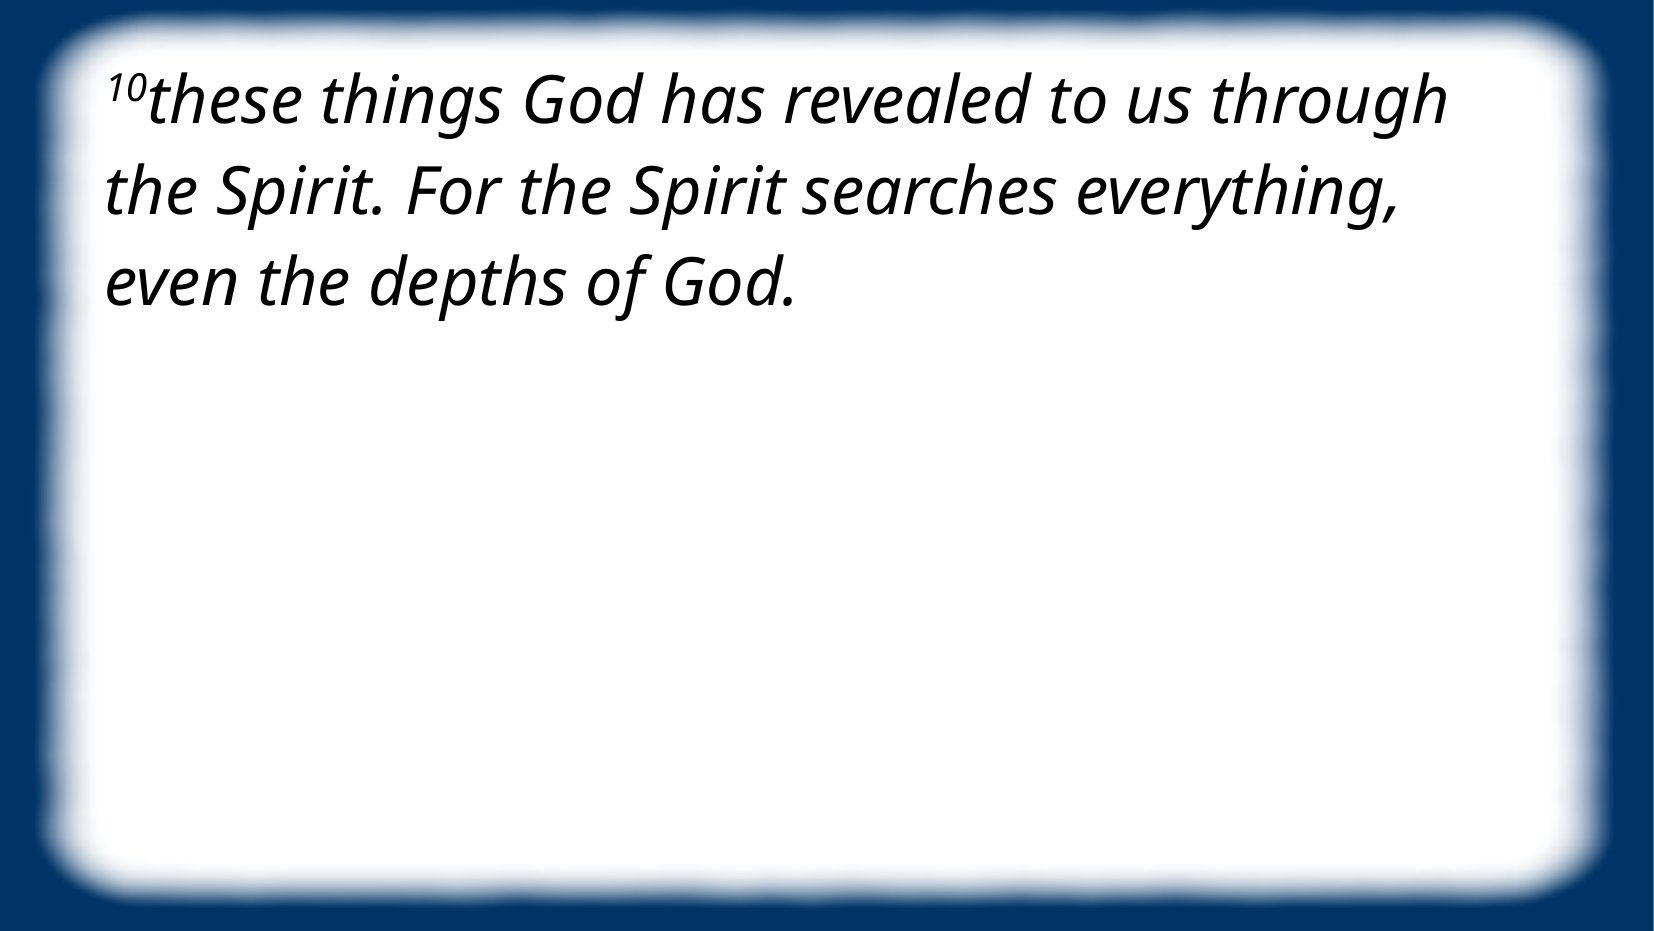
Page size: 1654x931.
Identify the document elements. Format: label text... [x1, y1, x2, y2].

text_box 10these things God has revealed to us through the Spirit. For the Spirit searches everything, even the depths of God. [90, 45, 1561, 327]
picture [0, 0, 1654, 931]
